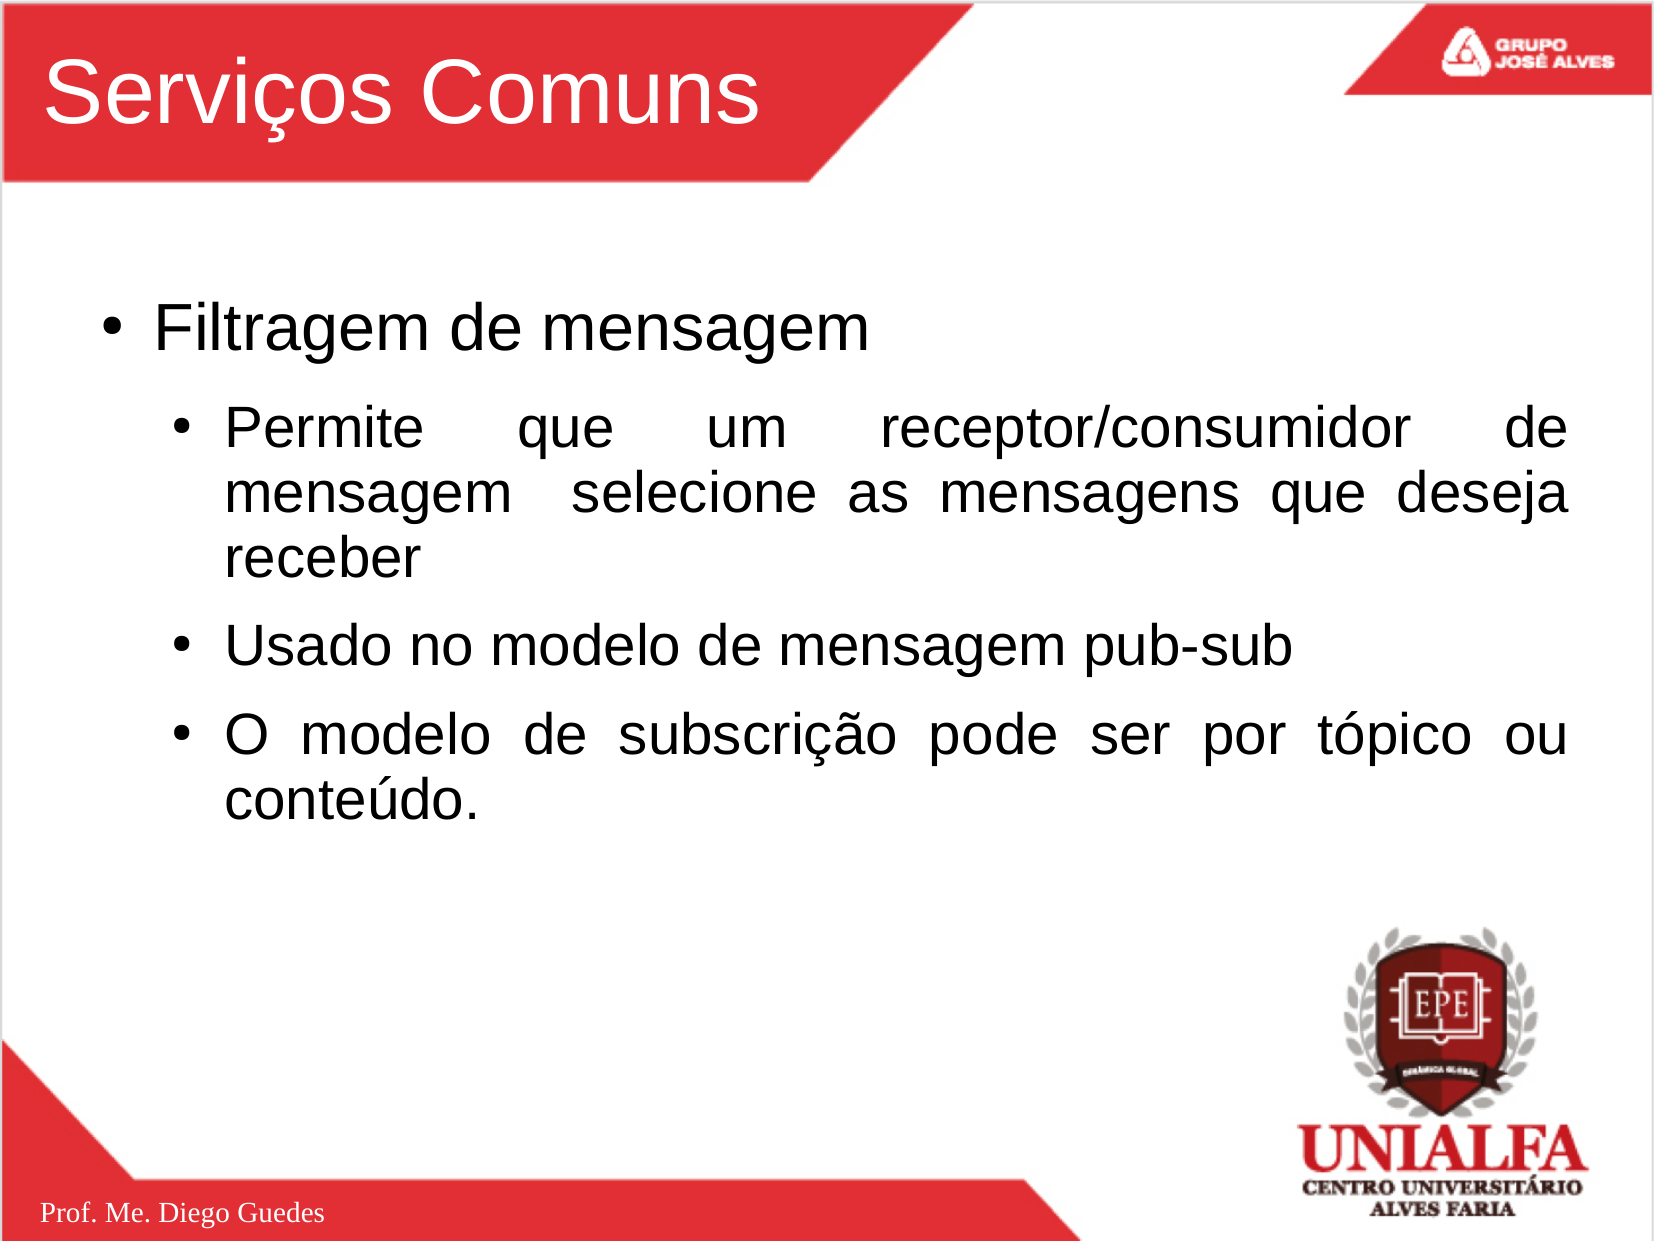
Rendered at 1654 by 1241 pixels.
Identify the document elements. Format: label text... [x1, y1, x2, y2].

title Serviços Comuns [6, 11, 799, 174]
picture [0, 0, 1654, 1241]
list Filtragem de mensagem Permite que um receptor/consumidor de mensagem selecione as mensagens que deseja receber Usado no modelo de mensagem pub-sub O modelo de subscrição pode ser por tópico ou conteúdo. [82, 290, 1571, 1010]
